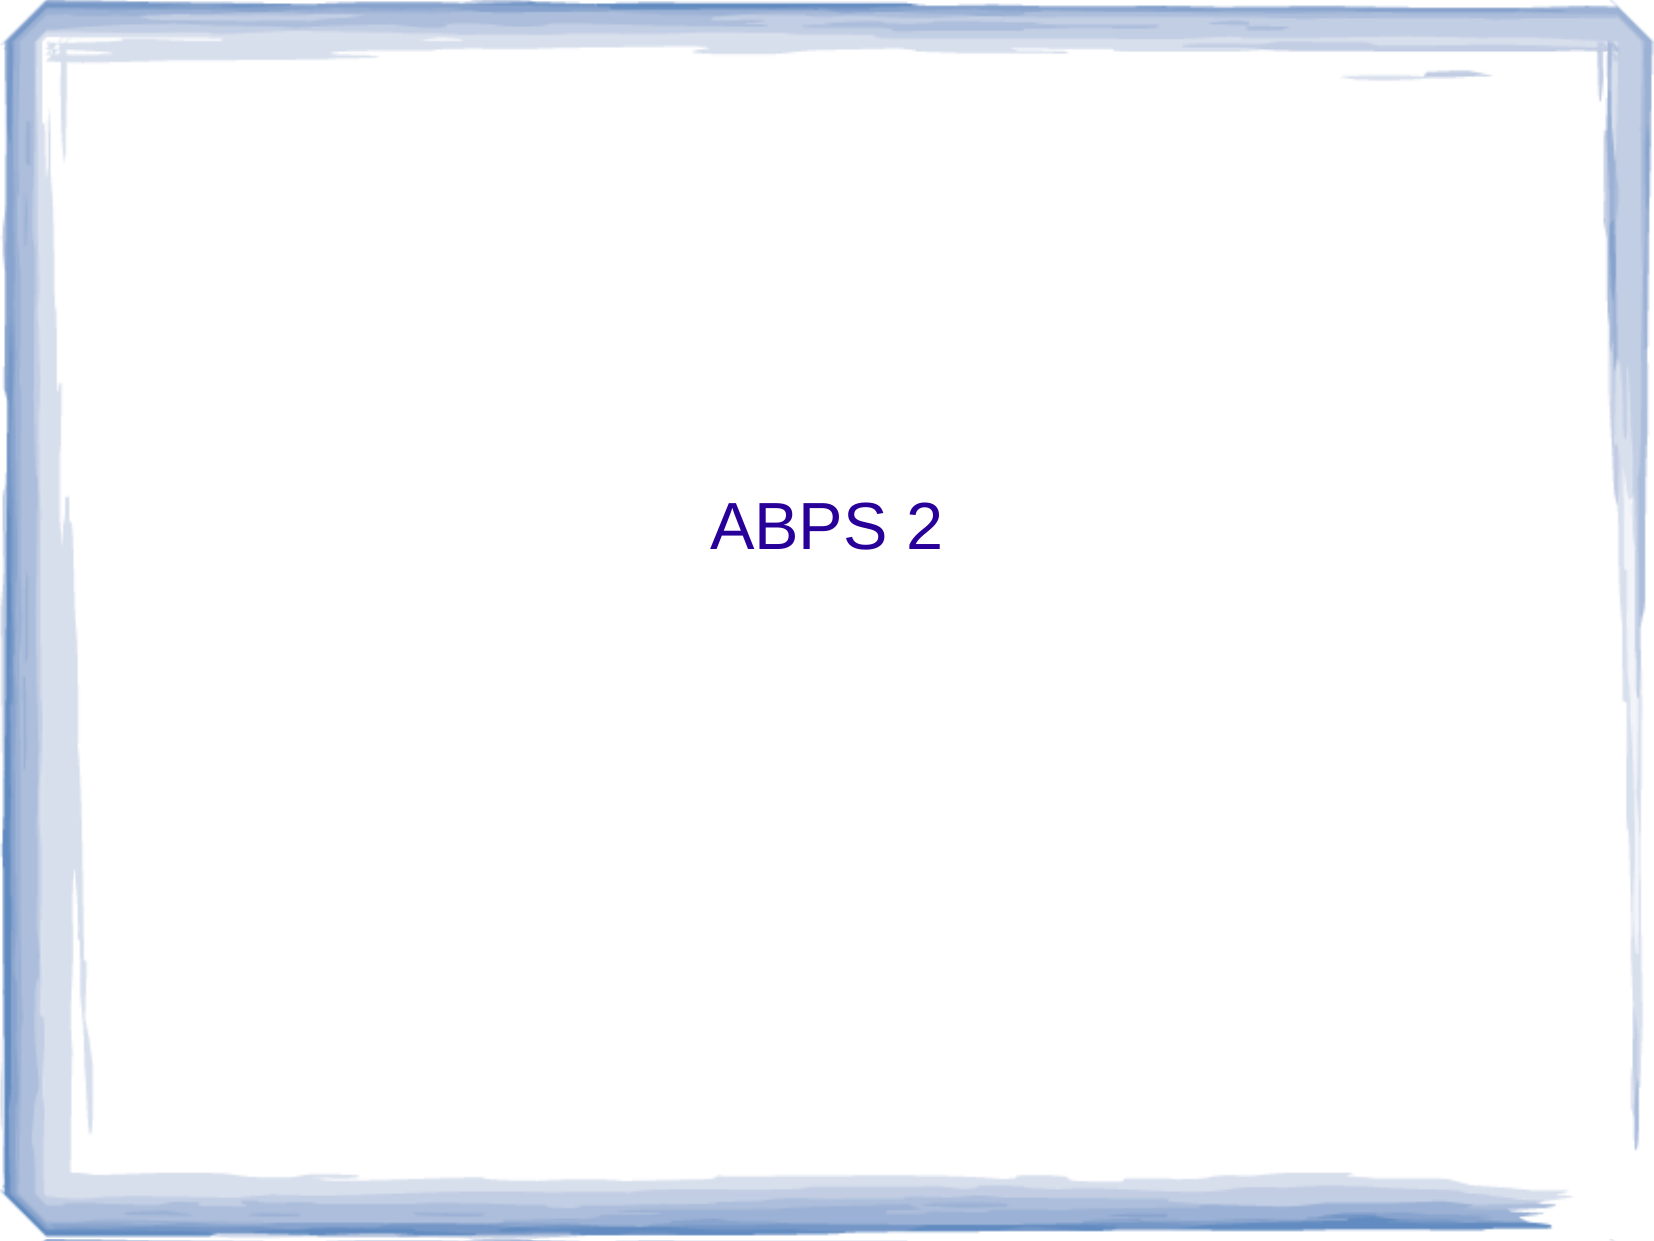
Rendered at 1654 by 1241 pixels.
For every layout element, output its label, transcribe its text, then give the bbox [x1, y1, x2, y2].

subtitle ABPS 2 [82, 56, 1571, 997]
picture [0, 0, 1654, 1241]
